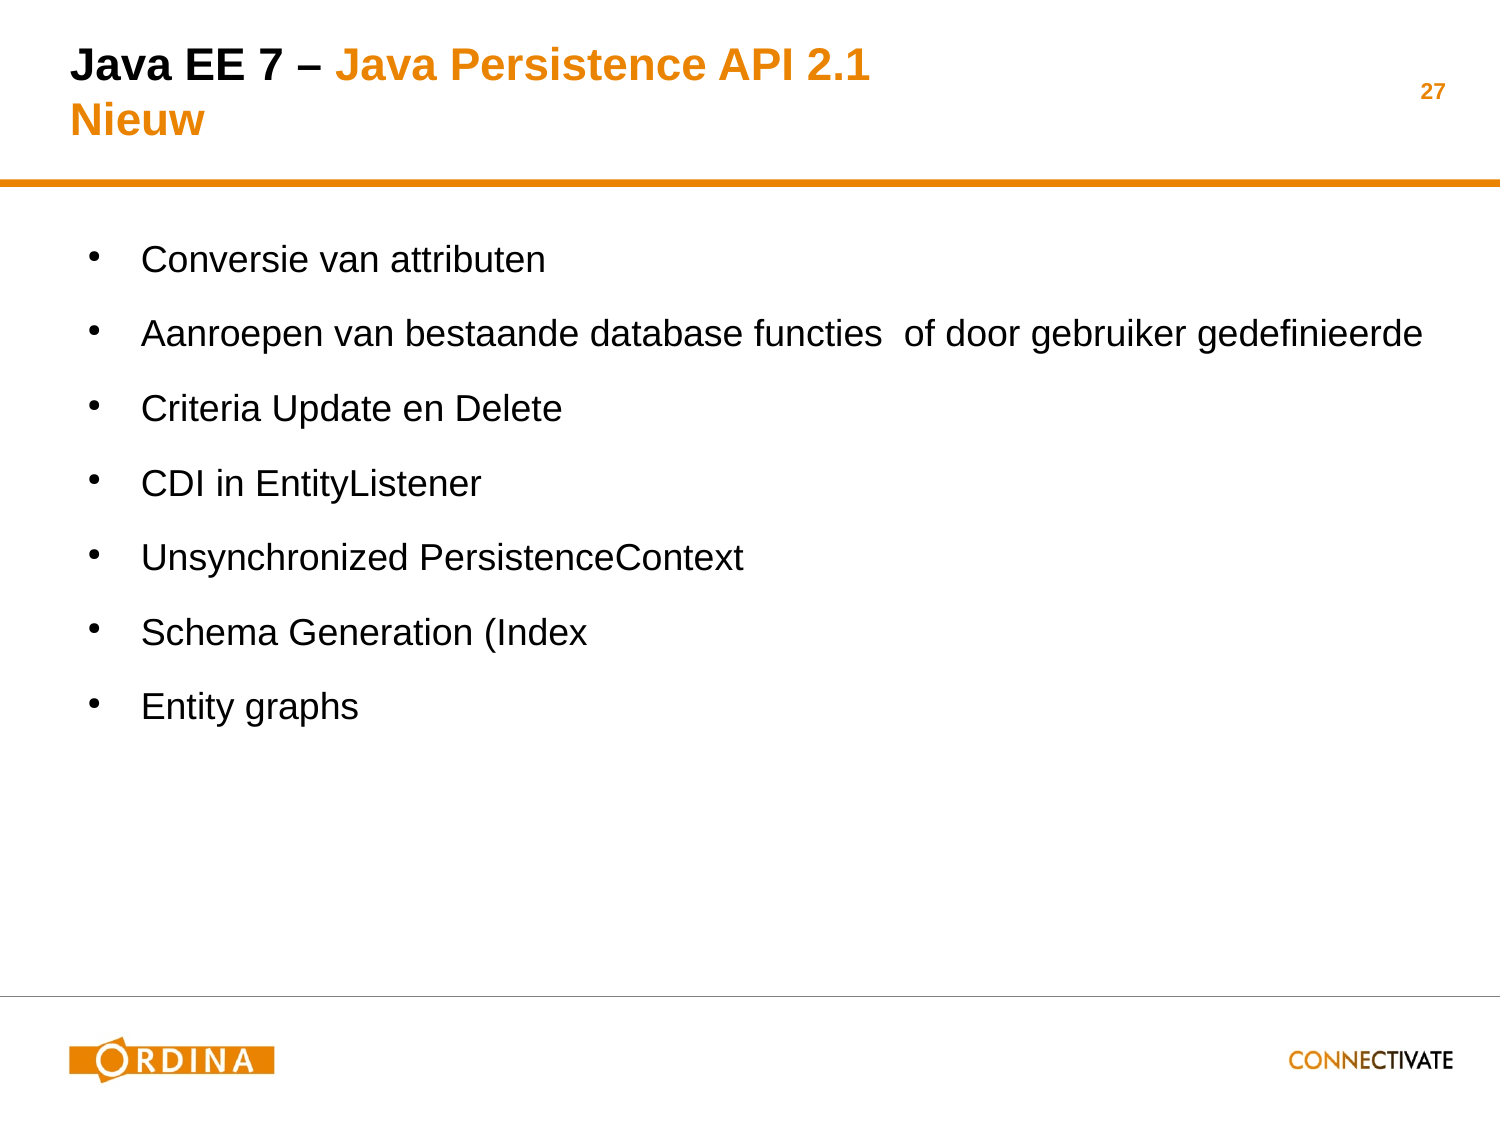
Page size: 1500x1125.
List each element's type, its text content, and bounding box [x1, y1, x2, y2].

list Conversie van attributen Aanroepen van bestaande database functies of door gebruiker gedefinieerde Criteria Update en Delete CDI in EntityListener Unsynchronized PersistenceContext Schema Generation (Index Entity graphs [54, 227, 1462, 979]
title Java EE 7 – Java Persistence API 2.1 Nieuw [54, 0, 1397, 180]
picture [64, 1032, 279, 1087]
picture [1287, 1048, 1455, 1071]
slide_number <number> [1397, 69, 1462, 121]
